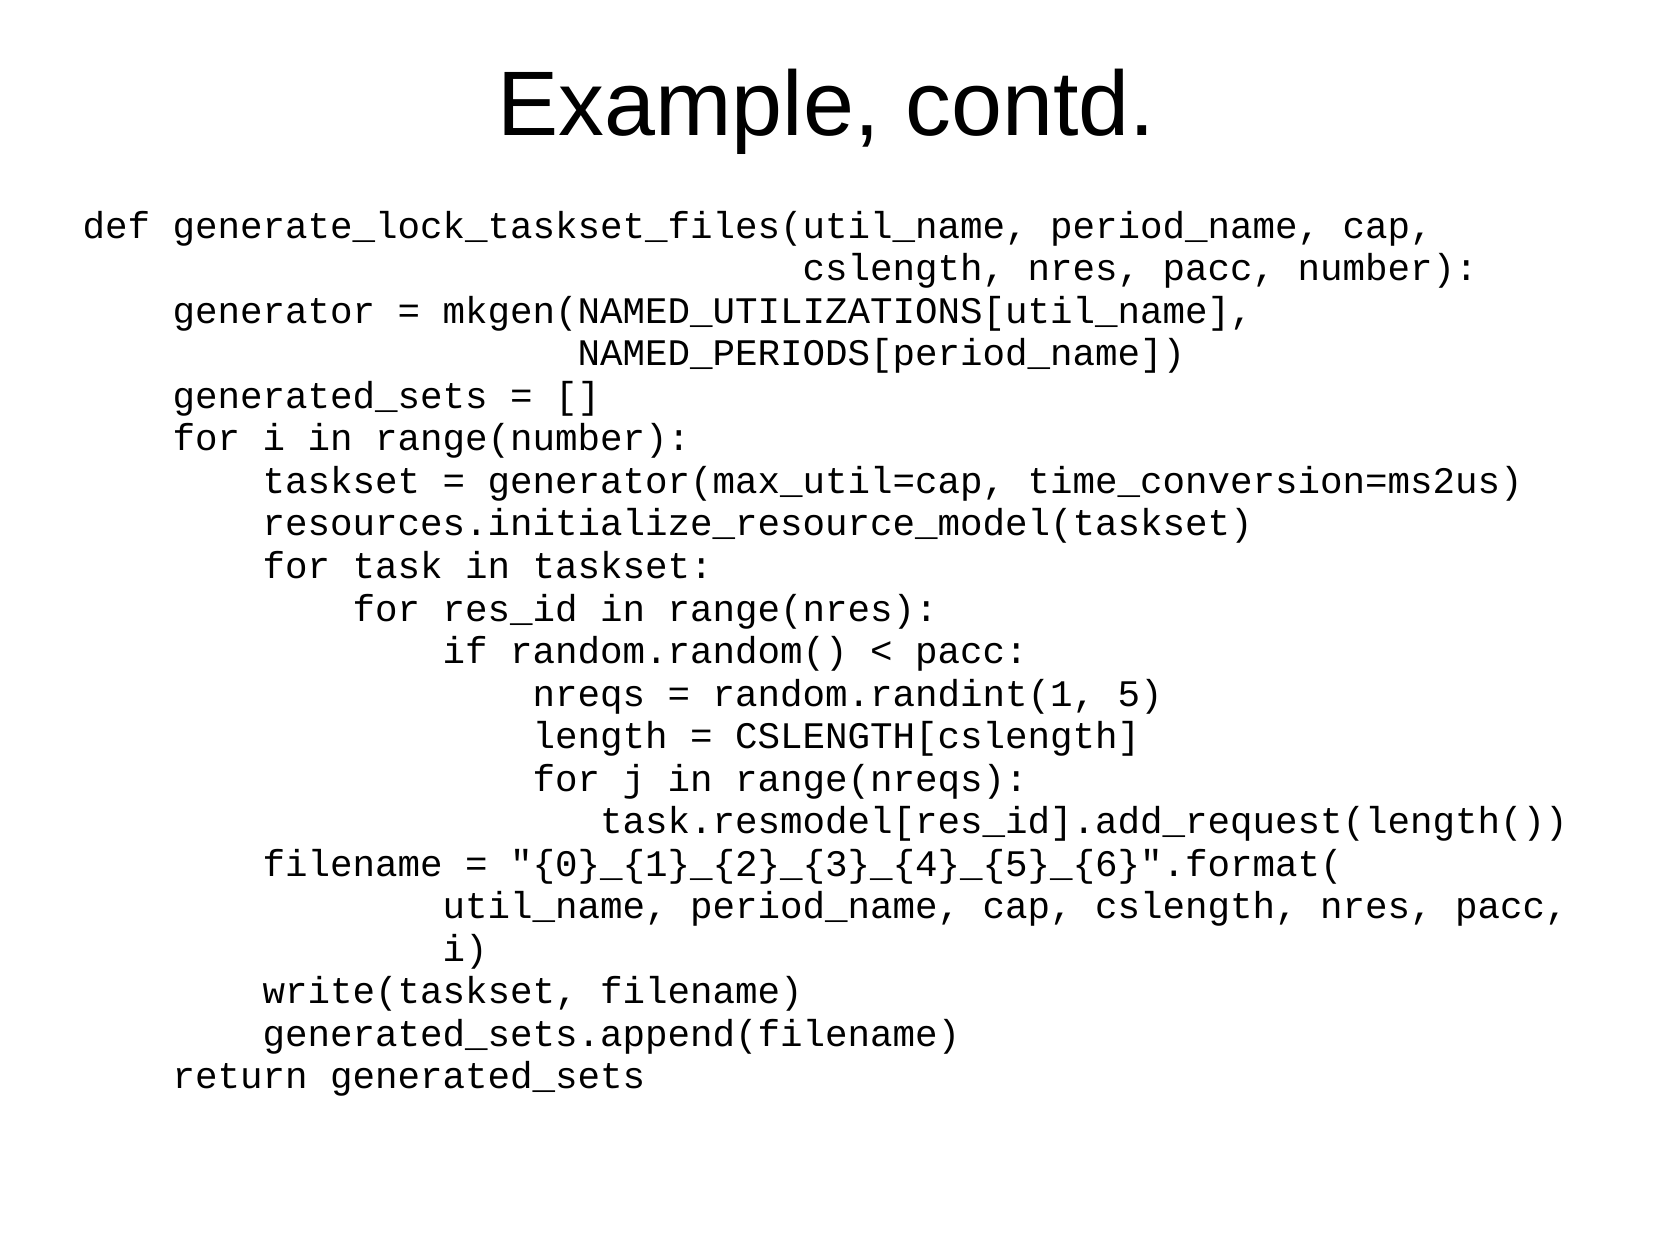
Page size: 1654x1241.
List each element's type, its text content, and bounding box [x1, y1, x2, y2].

title Example, contd. [82, 0, 1571, 207]
list def generate_lock_taskset_files(util_name, period_name, cap, cslength, nres, pacc, number): generator = mkgen(NAMED_UTILIZATIONS[util_name], NAMED_PERIODS[period_name]) generated_sets = [] for i in range(number): taskset = generator(max_util=cap, time_conversion=ms2us) resources.initialize_resource_model(taskset) for task in taskset: for res_id in range(nres): if random.random() < pacc: nreqs = random.randint(1, 5) length = CSLENGTH[cslength] for j in range(nreqs): task.resmodel[res_id].add_request(length()) filename = "{0}_{1}_{2}_{3}_{4}_{5}_{6}".format( util_name, period_name, cap, cslength, nres, pacc, i) write(taskset, filename) generated_sets.append(filename) return generated_sets [82, 207, 1571, 1141]
